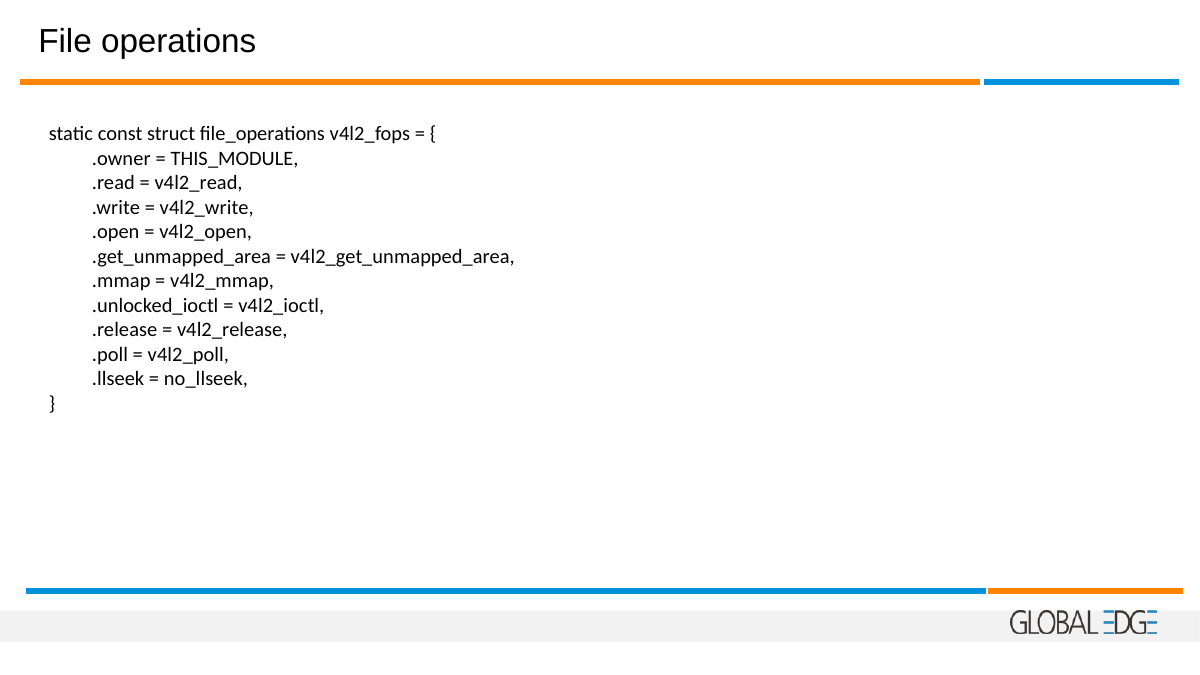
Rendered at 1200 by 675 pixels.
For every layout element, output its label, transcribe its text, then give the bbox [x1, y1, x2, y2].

picture [1010, 610, 1157, 634]
text_box static const struct file_operations v4l2_fops = { .owner = THIS_MODULE, .read = v4l2_read, .write = v4l2_write, .open = v4l2_open, .get_unmapped_area = v4l2_get_unmapped_area, .mmap = v4l2_mmap, .unlocked_ioctl = v4l2_ioctl, .release = v4l2_release, .poll = v4l2_poll, .llseek = no_llseek, } [34, 112, 1188, 573]
text_box File operations [23, 11, 859, 71]
text_box [0, 610, 1200, 642]
